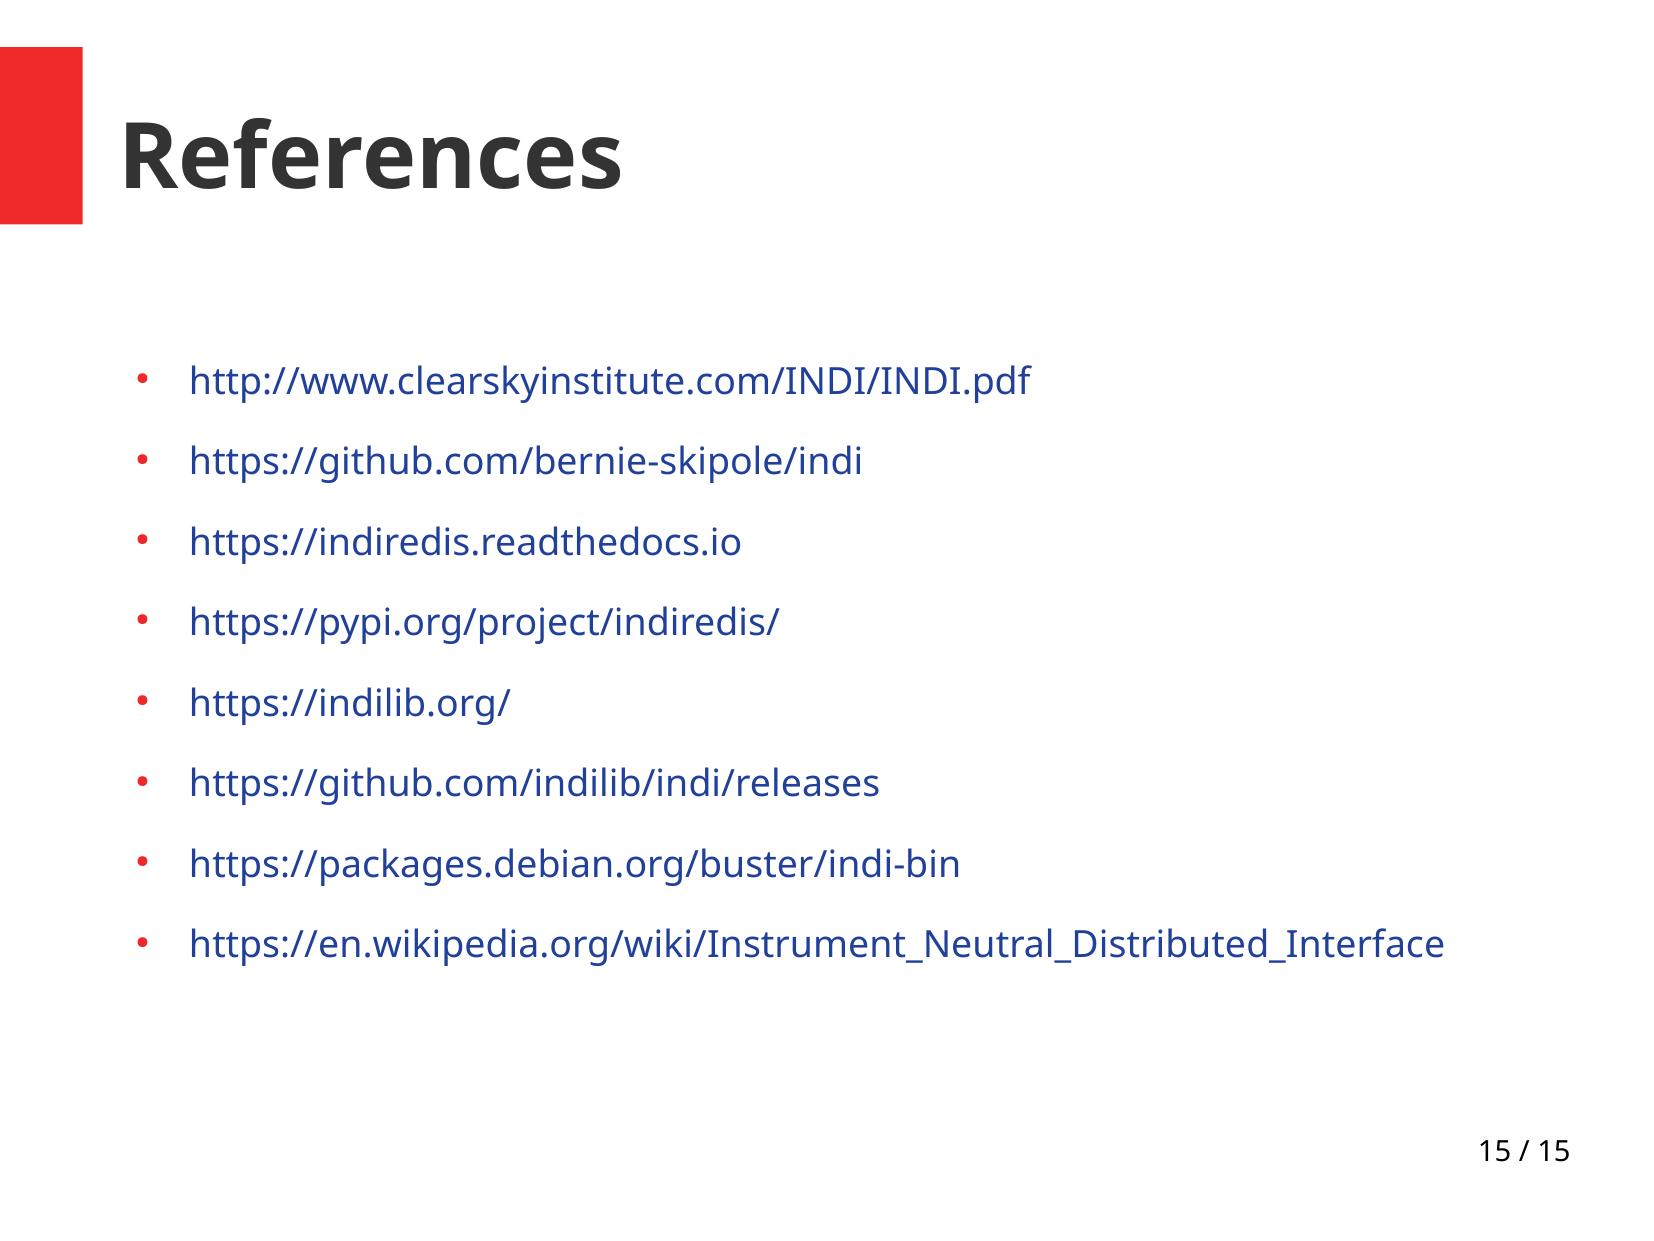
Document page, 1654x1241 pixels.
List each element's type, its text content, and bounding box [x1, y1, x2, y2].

title References [118, 49, 1571, 257]
list http://www.clearskyinstitute.com/INDI/INDI.pdf https://github.com/bernie-skipole/indi https://indiredis.readthedocs.io https://pypi.org/project/indiredis/ https://indilib.org/ https://github.com/indilib/indi/releases https://packages.debian.org/buster/indi-bin https://en.wikipedia.org/wiki/Instrument_Neutral_Distributed_Interface [118, 354, 1536, 1074]
